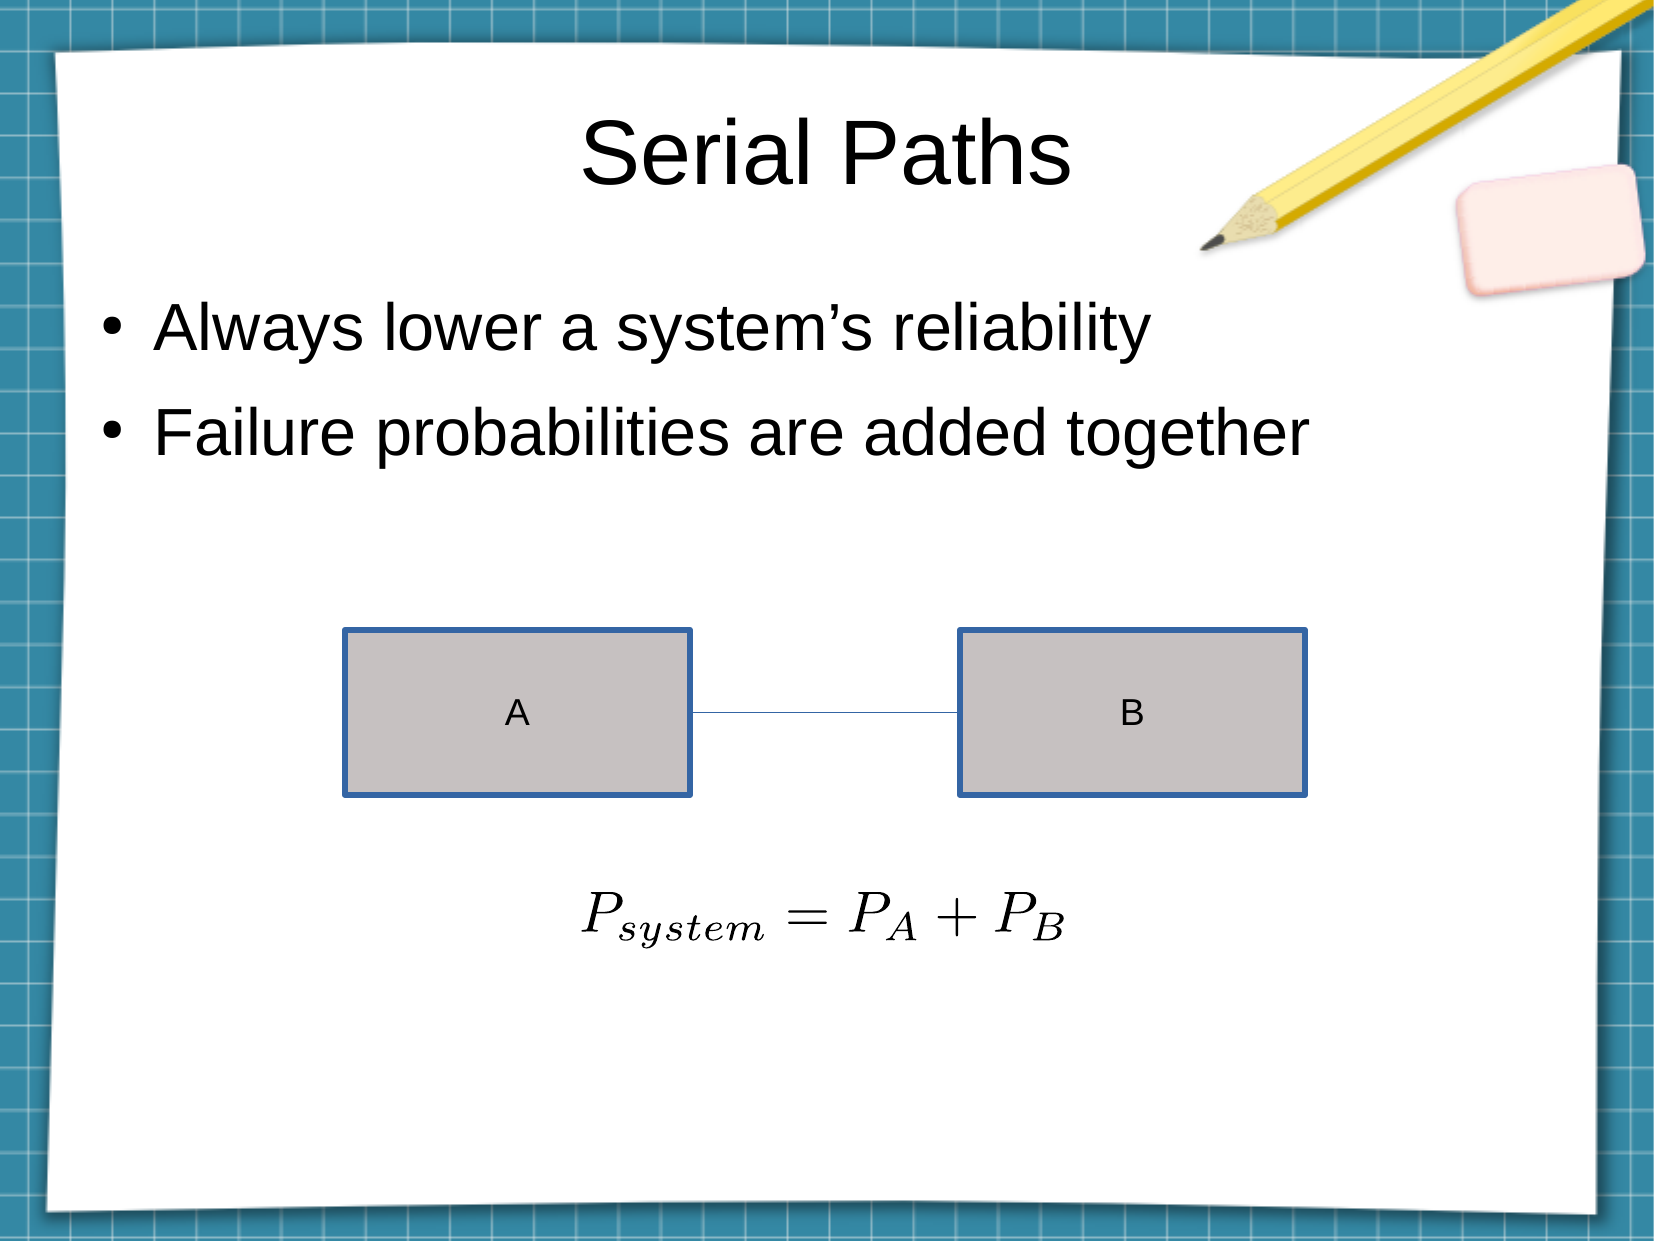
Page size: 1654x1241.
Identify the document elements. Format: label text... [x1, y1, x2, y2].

text_box B [960, 630, 1306, 796]
text_box A [345, 630, 691, 796]
title Serial Paths [82, 49, 1571, 257]
list Always lower a system’s reliability Failure probabilities are added together [82, 290, 1571, 1010]
picture [0, 0, 1654, 1241]
